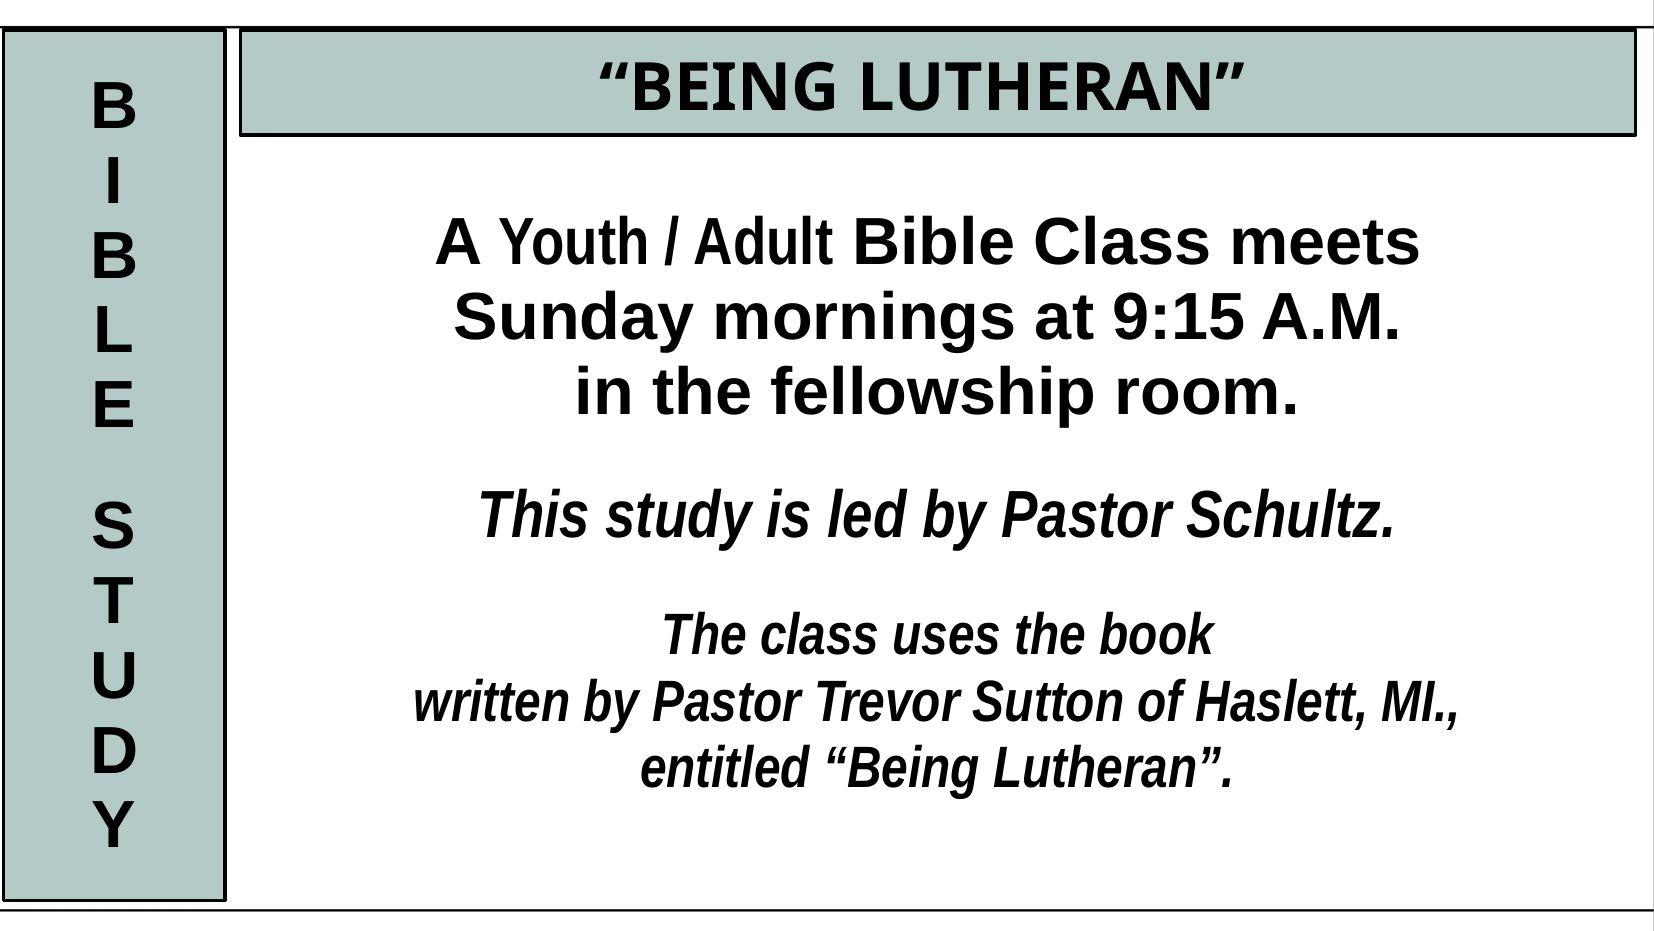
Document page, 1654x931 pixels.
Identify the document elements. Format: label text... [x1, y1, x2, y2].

text_box B I B L E S T U D Y [3, 30, 226, 901]
text_box A Youth / Adult Bible Class meets Sunday mornings at 9:15 A.M. in the fellowship room. This study is led by Pastor Schultz. The class uses the book written by Pastor Trevor Sutton of Haslett, MI., entitled “Being Lutheran”. [300, 195, 1576, 808]
text_box [240, 30, 1636, 136]
text_box “BEING LUTHERAN” [255, 32, 1591, 136]
picture [0, 0, 1654, 931]
